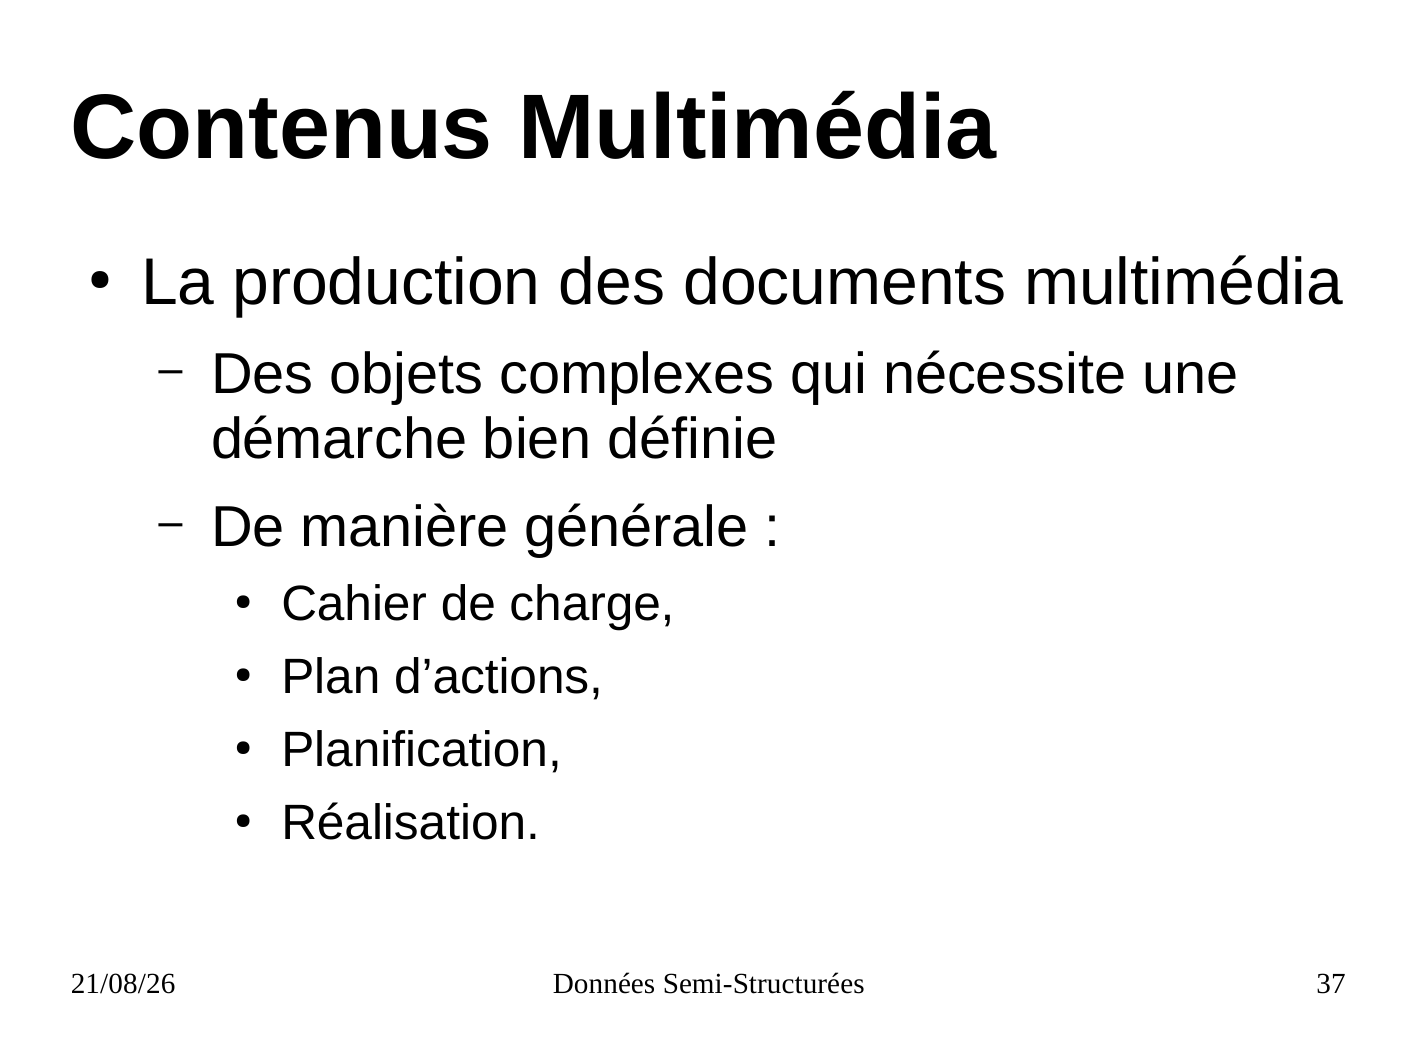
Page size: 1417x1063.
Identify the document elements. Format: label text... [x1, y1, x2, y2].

title Contenus Multimédia [70, 42, 1346, 212]
list La production des documents multimédia Des objets complexes qui nécessite une démarche bien définie De manière générale : Cahier de charge, Plan d’actions, Planification, Réalisation. [70, 244, 1346, 925]
